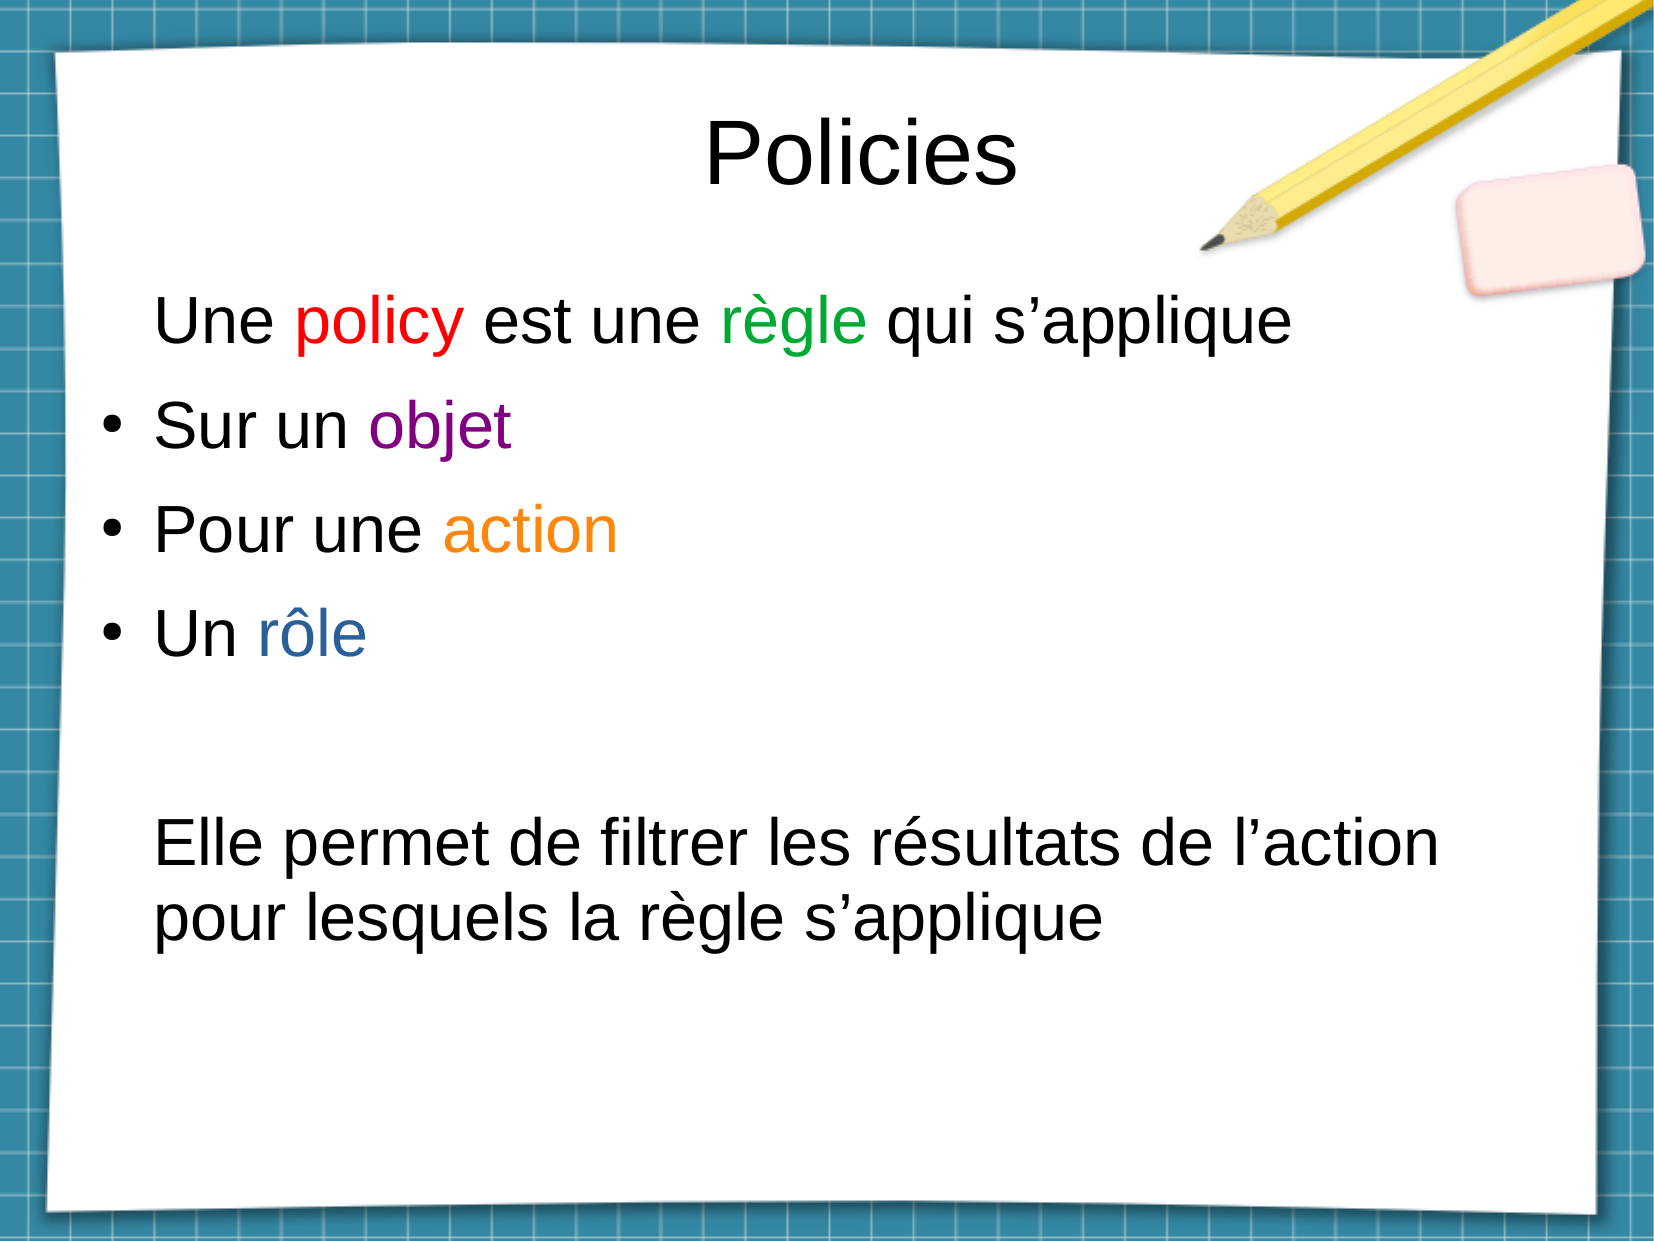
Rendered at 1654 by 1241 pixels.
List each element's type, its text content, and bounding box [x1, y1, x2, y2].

list Une policy est une règle qui s’applique Sur un objet Pour une action Un rôle Elle permet de filtrer les résultats de l’action pour lesquels la règle s’applique [82, 283, 1571, 1003]
picture [0, 0, 1654, 1241]
title Policies [82, 49, 1571, 257]
